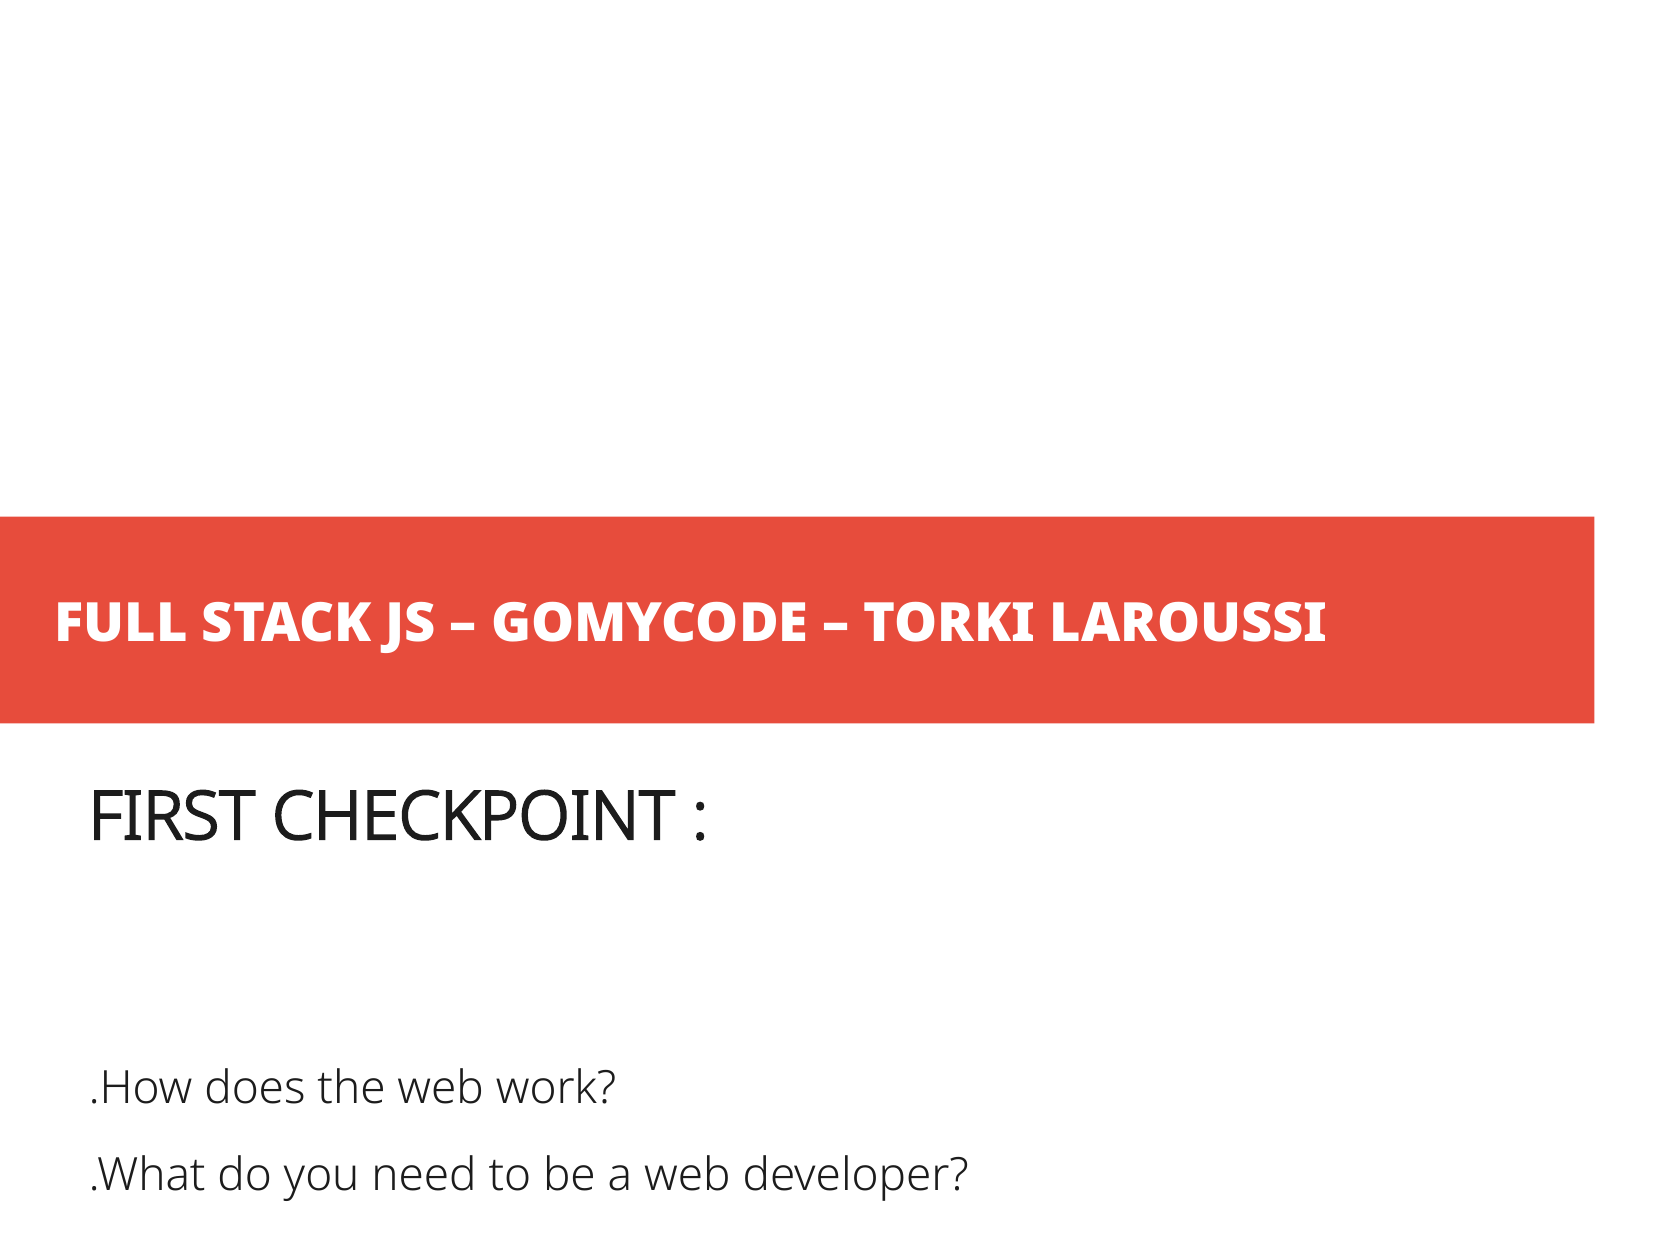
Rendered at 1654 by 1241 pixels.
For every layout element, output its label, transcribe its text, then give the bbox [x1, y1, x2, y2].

subtitle FIRST CHECKPOINT : .How does the web work? .What do you need to be a web developer? .Why did you choose to learn web development? [88, 767, 1595, 1182]
title FULL STACK JS – GOMYCODE – TORKI LAROUSSI [54, 510, 1591, 658]
